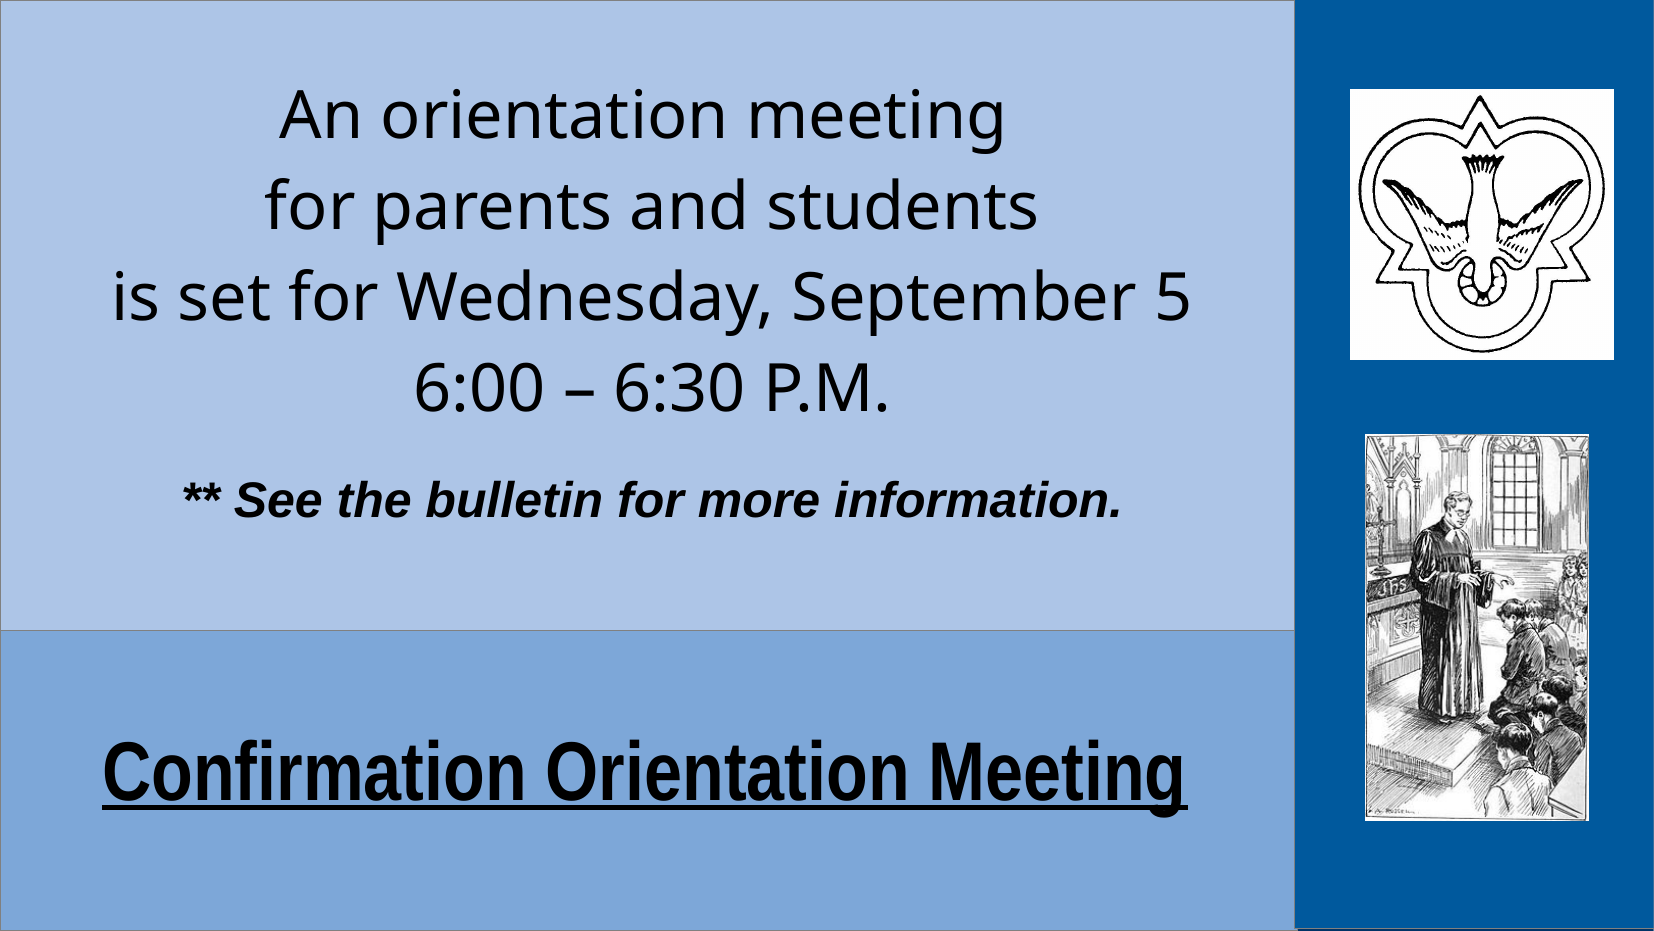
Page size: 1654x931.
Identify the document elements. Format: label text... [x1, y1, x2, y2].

text_box ** See the bulletin for more information. [60, 465, 1246, 541]
picture [1350, 89, 1614, 360]
picture [1365, 434, 1589, 821]
text_box An orientation meeting for parents and students is set for Wednesday, September 5 6:00 – 6:30 P.M. [45, 60, 1261, 378]
text_box [0, 0, 1654, 931]
text_box Confirmation Orientation Meeting [75, 715, 1216, 856]
